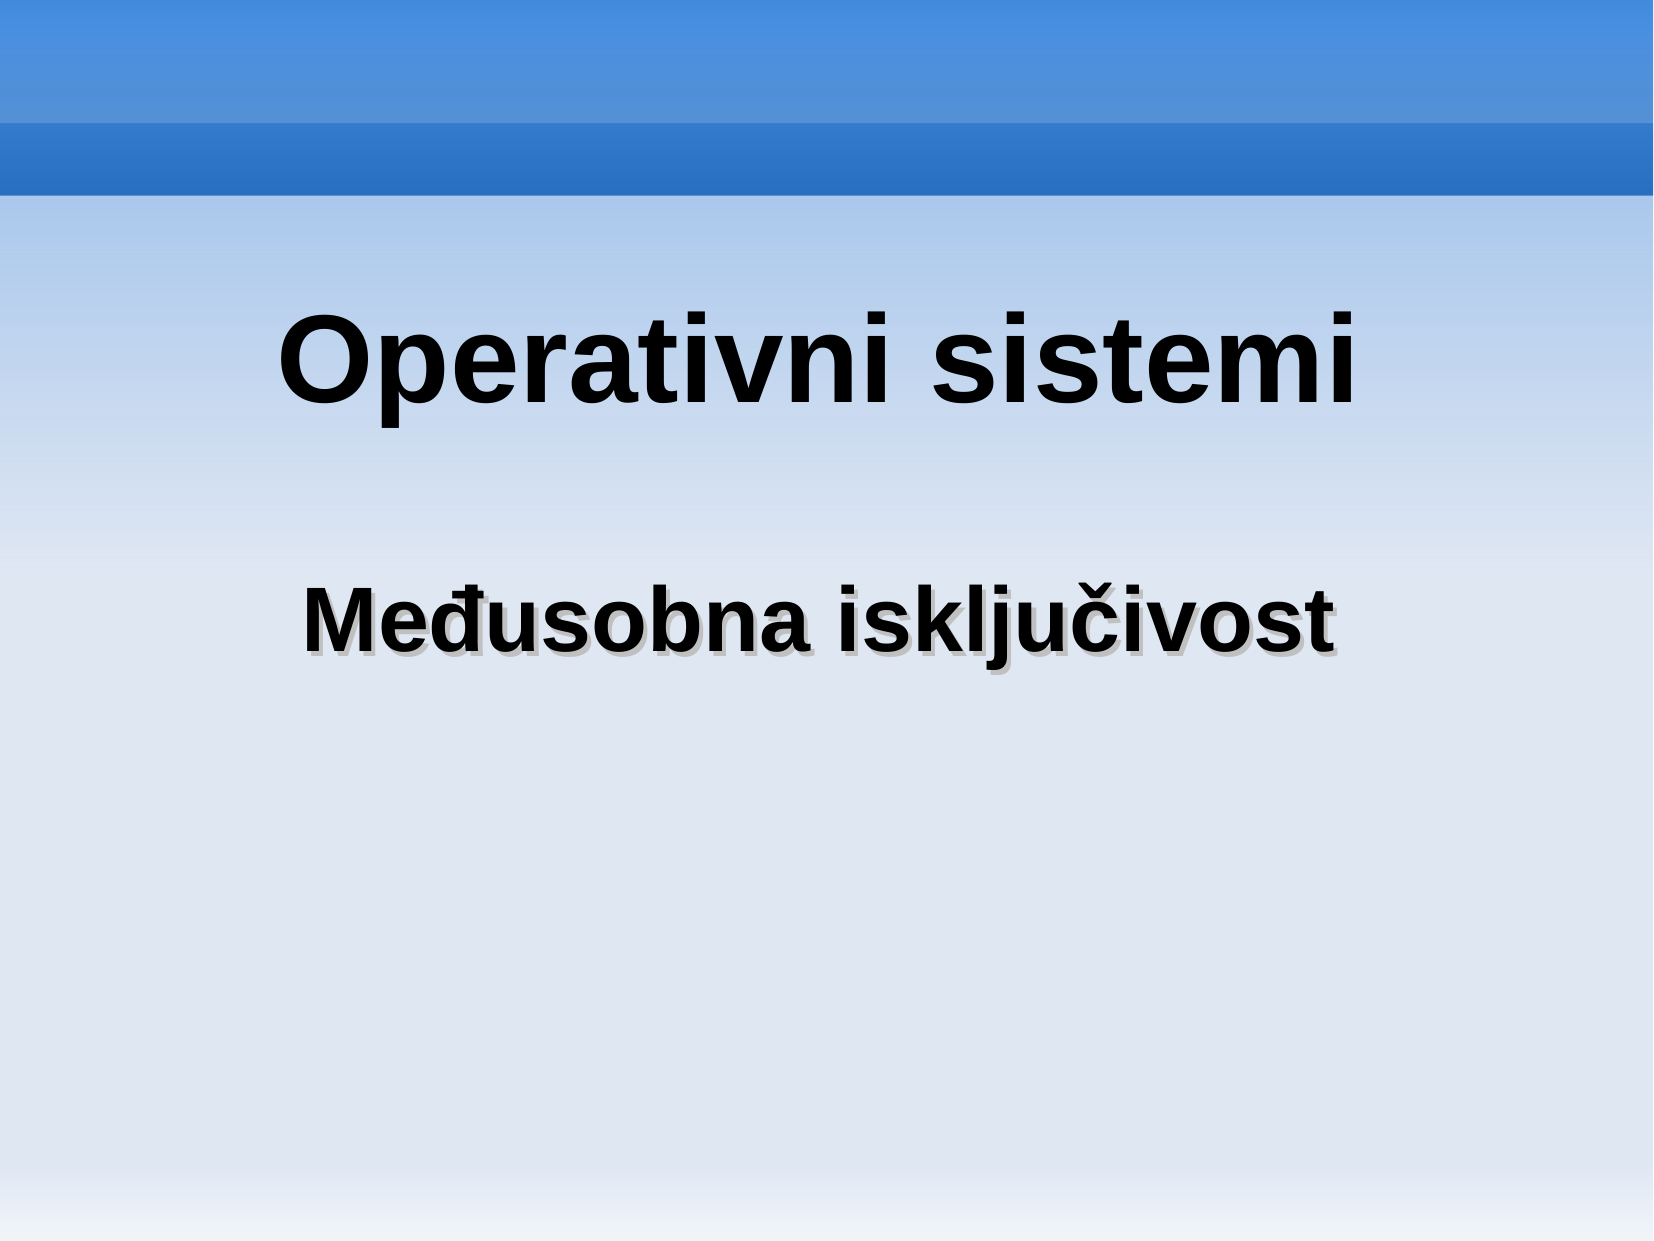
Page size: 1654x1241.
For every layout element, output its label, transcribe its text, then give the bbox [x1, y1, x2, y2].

title Operativni sistemi Međusobna isključivost [75, 242, 1563, 719]
picture [0, 0, 1654, 1241]
